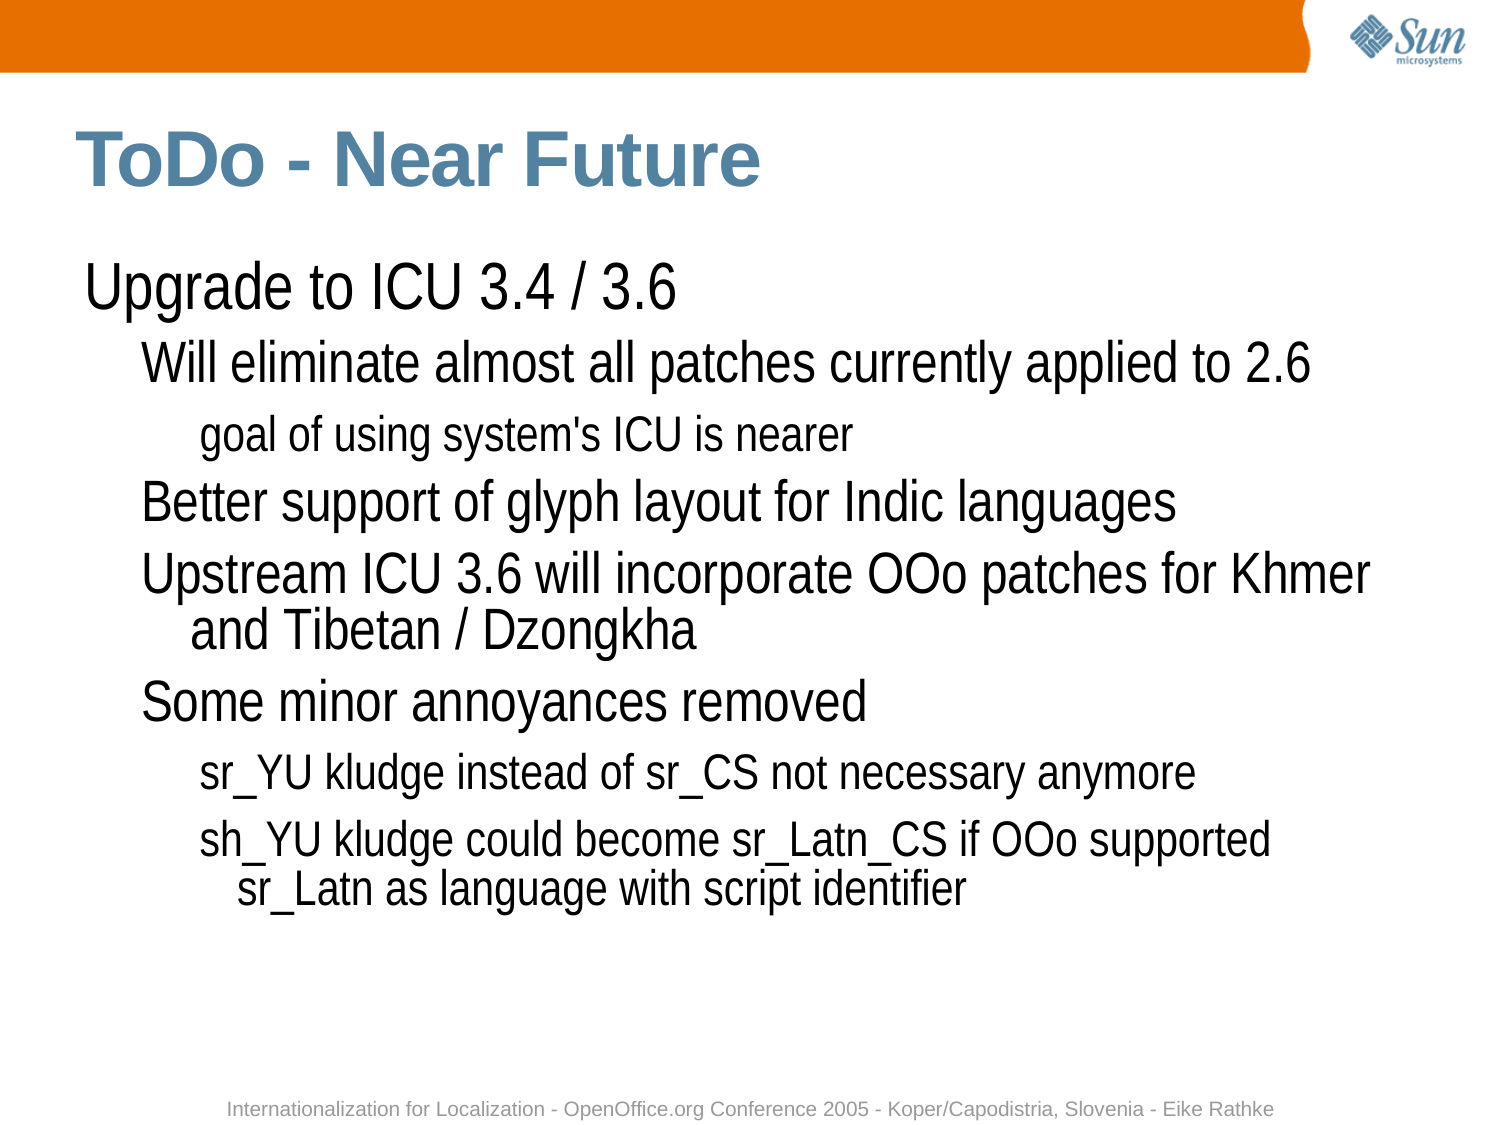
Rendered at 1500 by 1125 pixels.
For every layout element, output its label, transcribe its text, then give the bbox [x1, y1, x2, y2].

list Upgrade to ICU 3.4 / 3.6 Will eliminate almost all patches currently applied to 2.6 goal of using system's ICU is nearer Better support of glyph layout for Indic languages Upstream ICU 3.6 will incorporate OOo patches for Khmer and Tibetan / Dzongkha Some minor annoyances removed sr_YU kludge instead of sr_CS not necessary anymore sh_YU kludge could become sr_Latn_CS if OOo supported sr_Latn as language with script identifier [64, 257, 1402, 1017]
picture [0, 0, 1500, 75]
title ToDo - Near Future [75, 122, 1438, 228]
